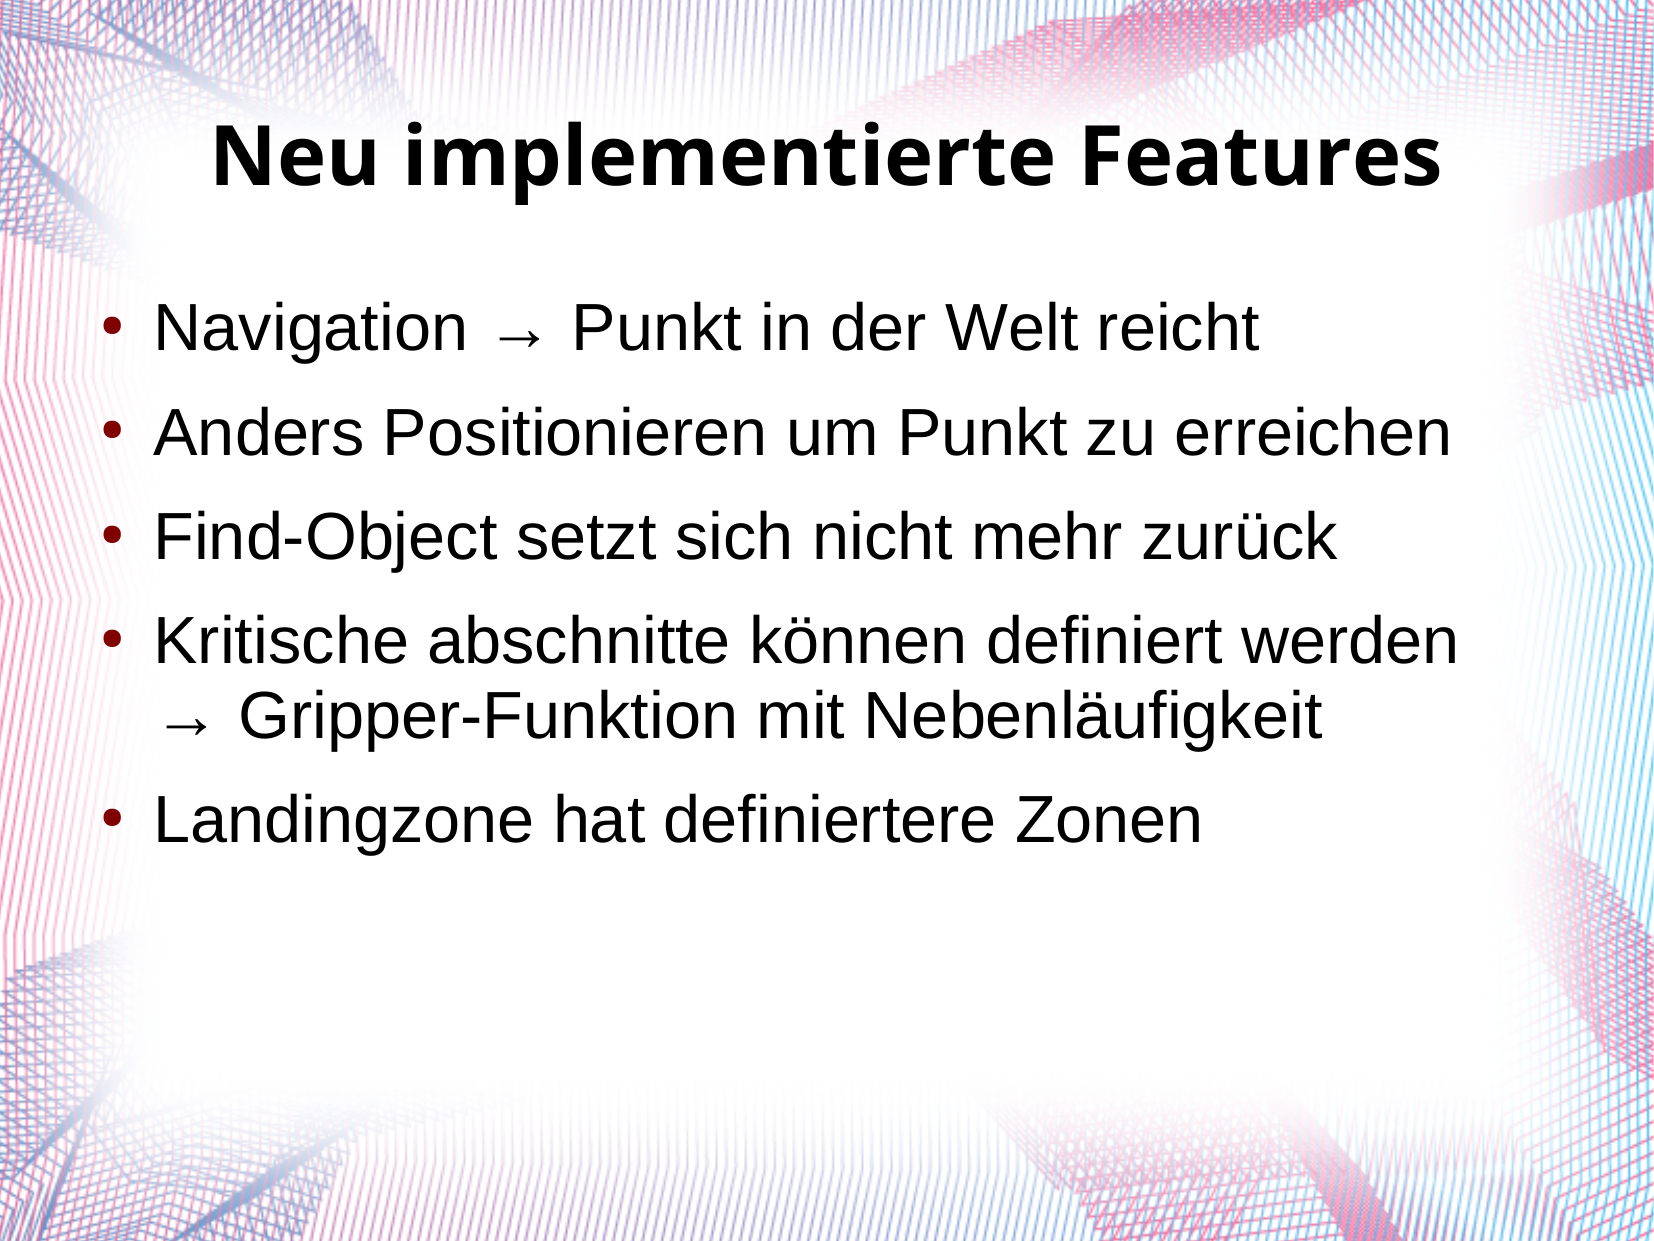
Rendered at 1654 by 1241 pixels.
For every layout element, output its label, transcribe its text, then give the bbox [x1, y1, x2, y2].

list Navigation → Punkt in der Welt reicht Anders Positionieren um Punkt zu erreichen Find-Object setzt sich nicht mehr zurück Kritische abschnitte können definiert werden → Gripper-Funktion mit Nebenläufigkeit Landingzone hat definiertere Zonen [82, 290, 1571, 1109]
title Neu implementierte Features [82, 49, 1571, 257]
picture [0, 0, 1654, 1241]
